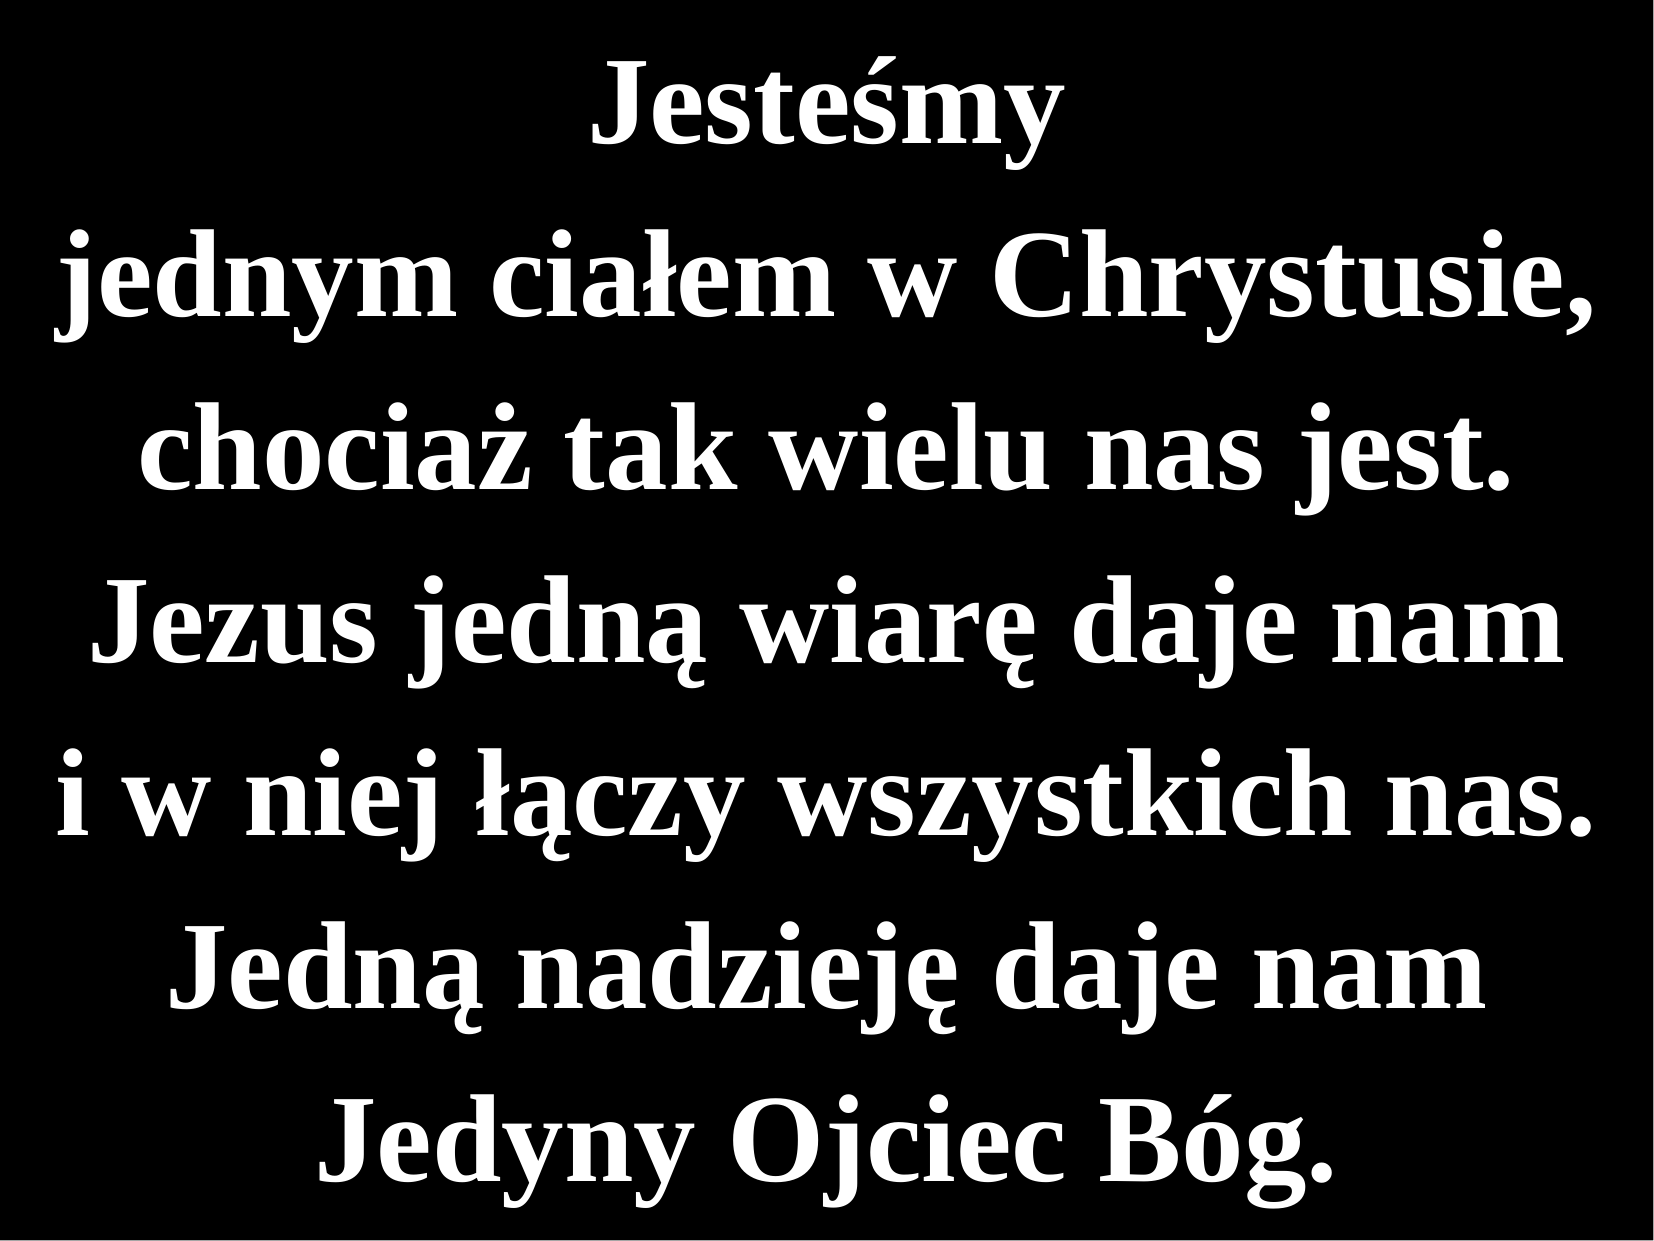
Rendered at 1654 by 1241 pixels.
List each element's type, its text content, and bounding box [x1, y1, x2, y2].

title Jesteśmy ppp jednym ciałem w Chrystusie, ppp chociaż tak wielu nas jest. ppp Jezus jedną wiarę daje nam ppp i w niej łączy wszystkich nas. ppp Jedną nadzieję daje nam ppp Jedyny Ojciec Bóg. [0, 0, 1654, 1241]
